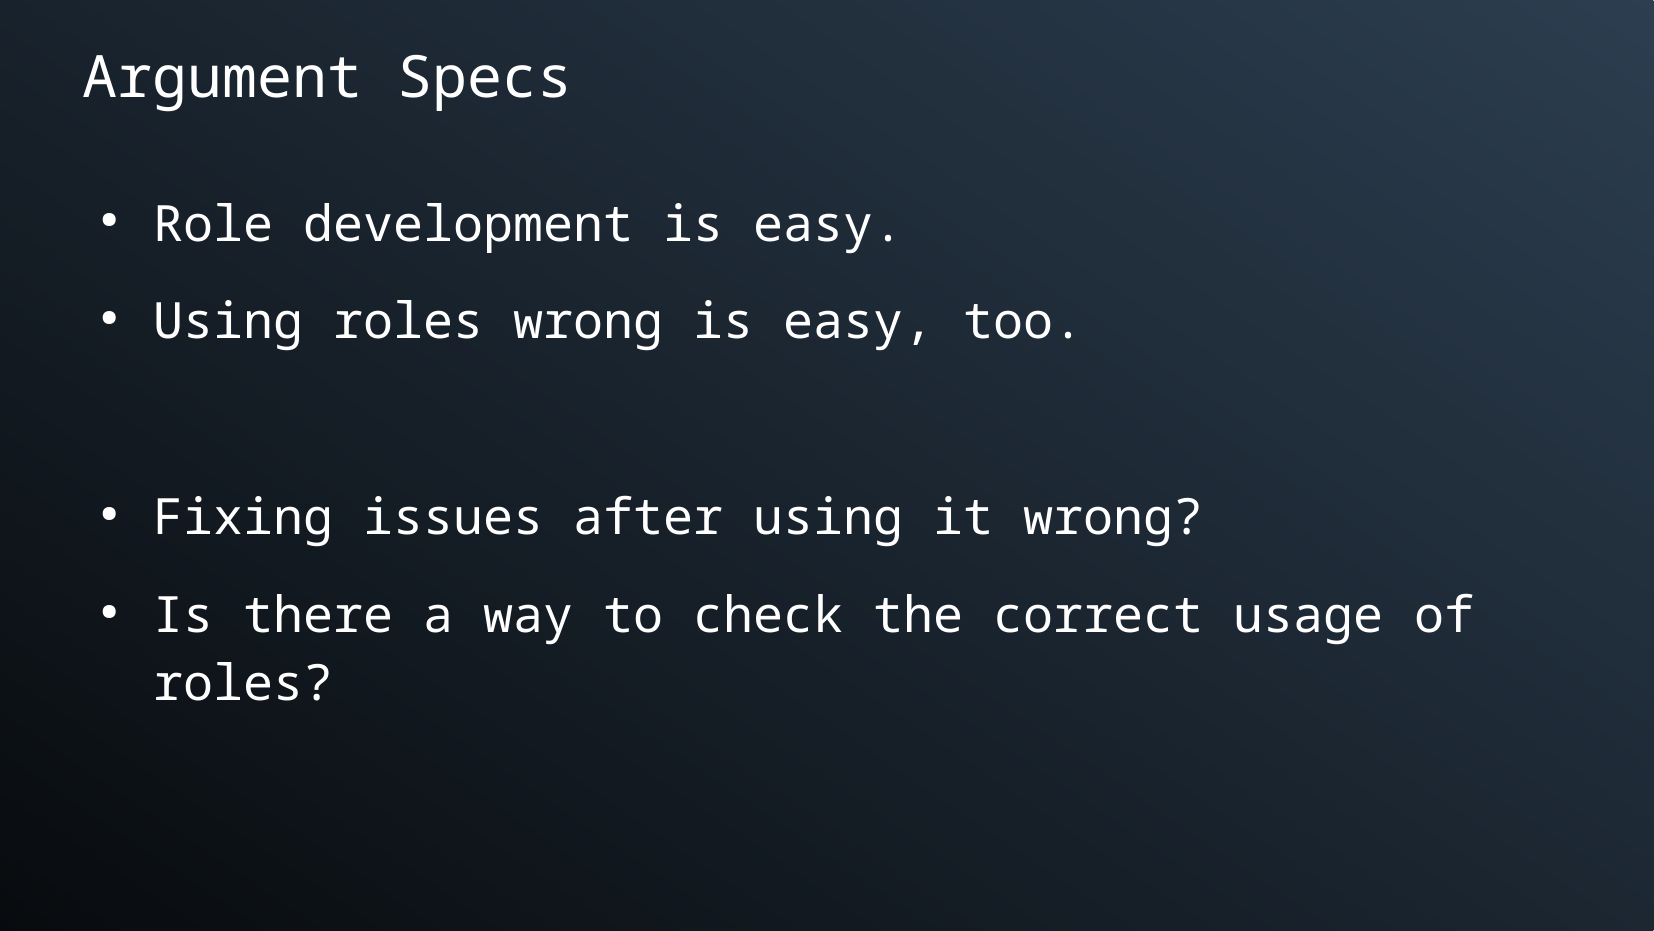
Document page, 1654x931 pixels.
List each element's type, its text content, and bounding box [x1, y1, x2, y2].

list Role development is easy. Using roles wrong is easy, too. Fixing issues after using it wrong? Is there a way to check the correct usage of roles? [82, 187, 1571, 826]
title Argument Specs [82, 37, 1388, 113]
